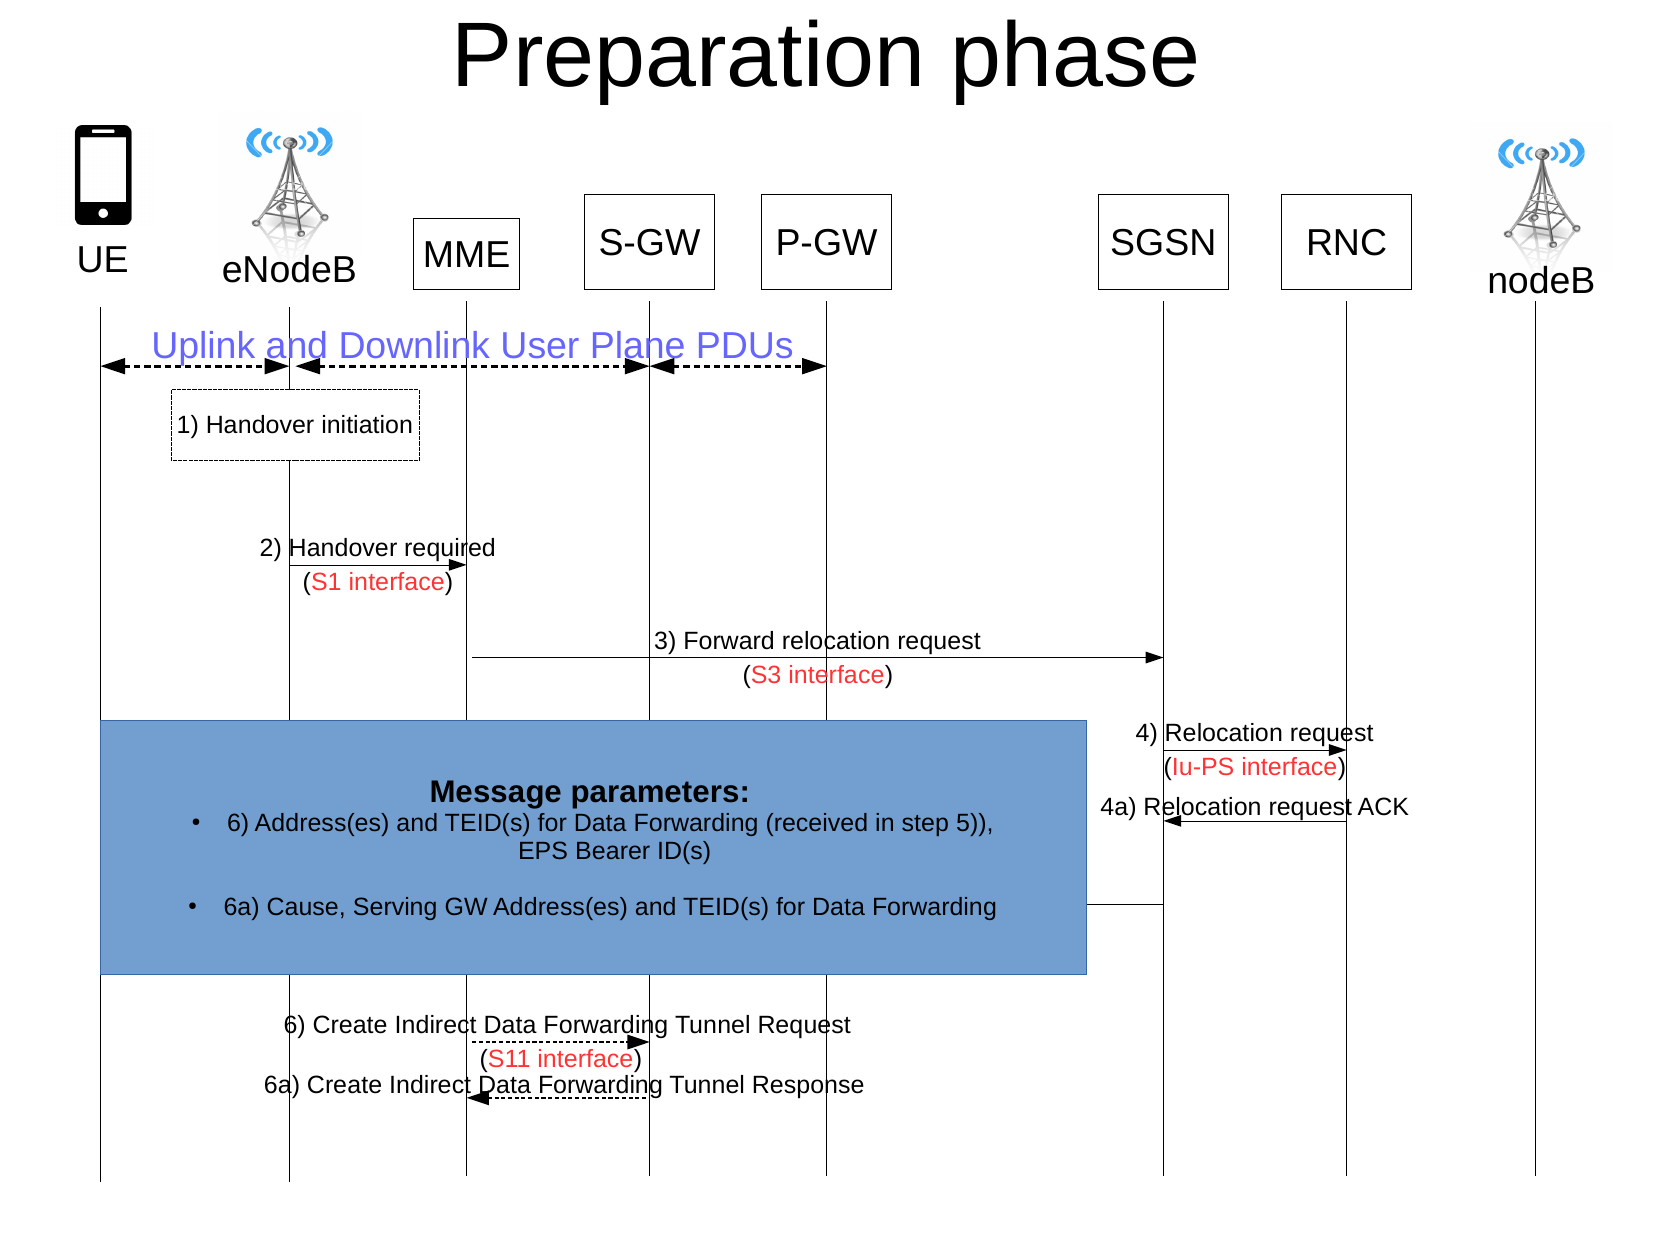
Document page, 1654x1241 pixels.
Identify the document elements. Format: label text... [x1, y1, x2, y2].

text_box S-GW [584, 194, 715, 290]
title Preparation phase [82, 2, 1571, 106]
text_box P-GW [761, 194, 892, 290]
text_box RNC [1281, 194, 1412, 290]
text_box SGSN [1098, 194, 1229, 290]
text_box 1) Handover initiation [171, 389, 420, 461]
text_box Message parameters: 6) Address(es) and TEID(s) for Data Forwarding (received in step 5)), EPS Bearer ID(s) 6a) Cause, Serving GW Address(es) and TEID(s) for Data Forwarding [100, 720, 1087, 975]
picture [1470, 122, 1613, 272]
picture [218, 111, 361, 261]
picture [53, 125, 153, 225]
text_box MME [413, 218, 520, 290]
